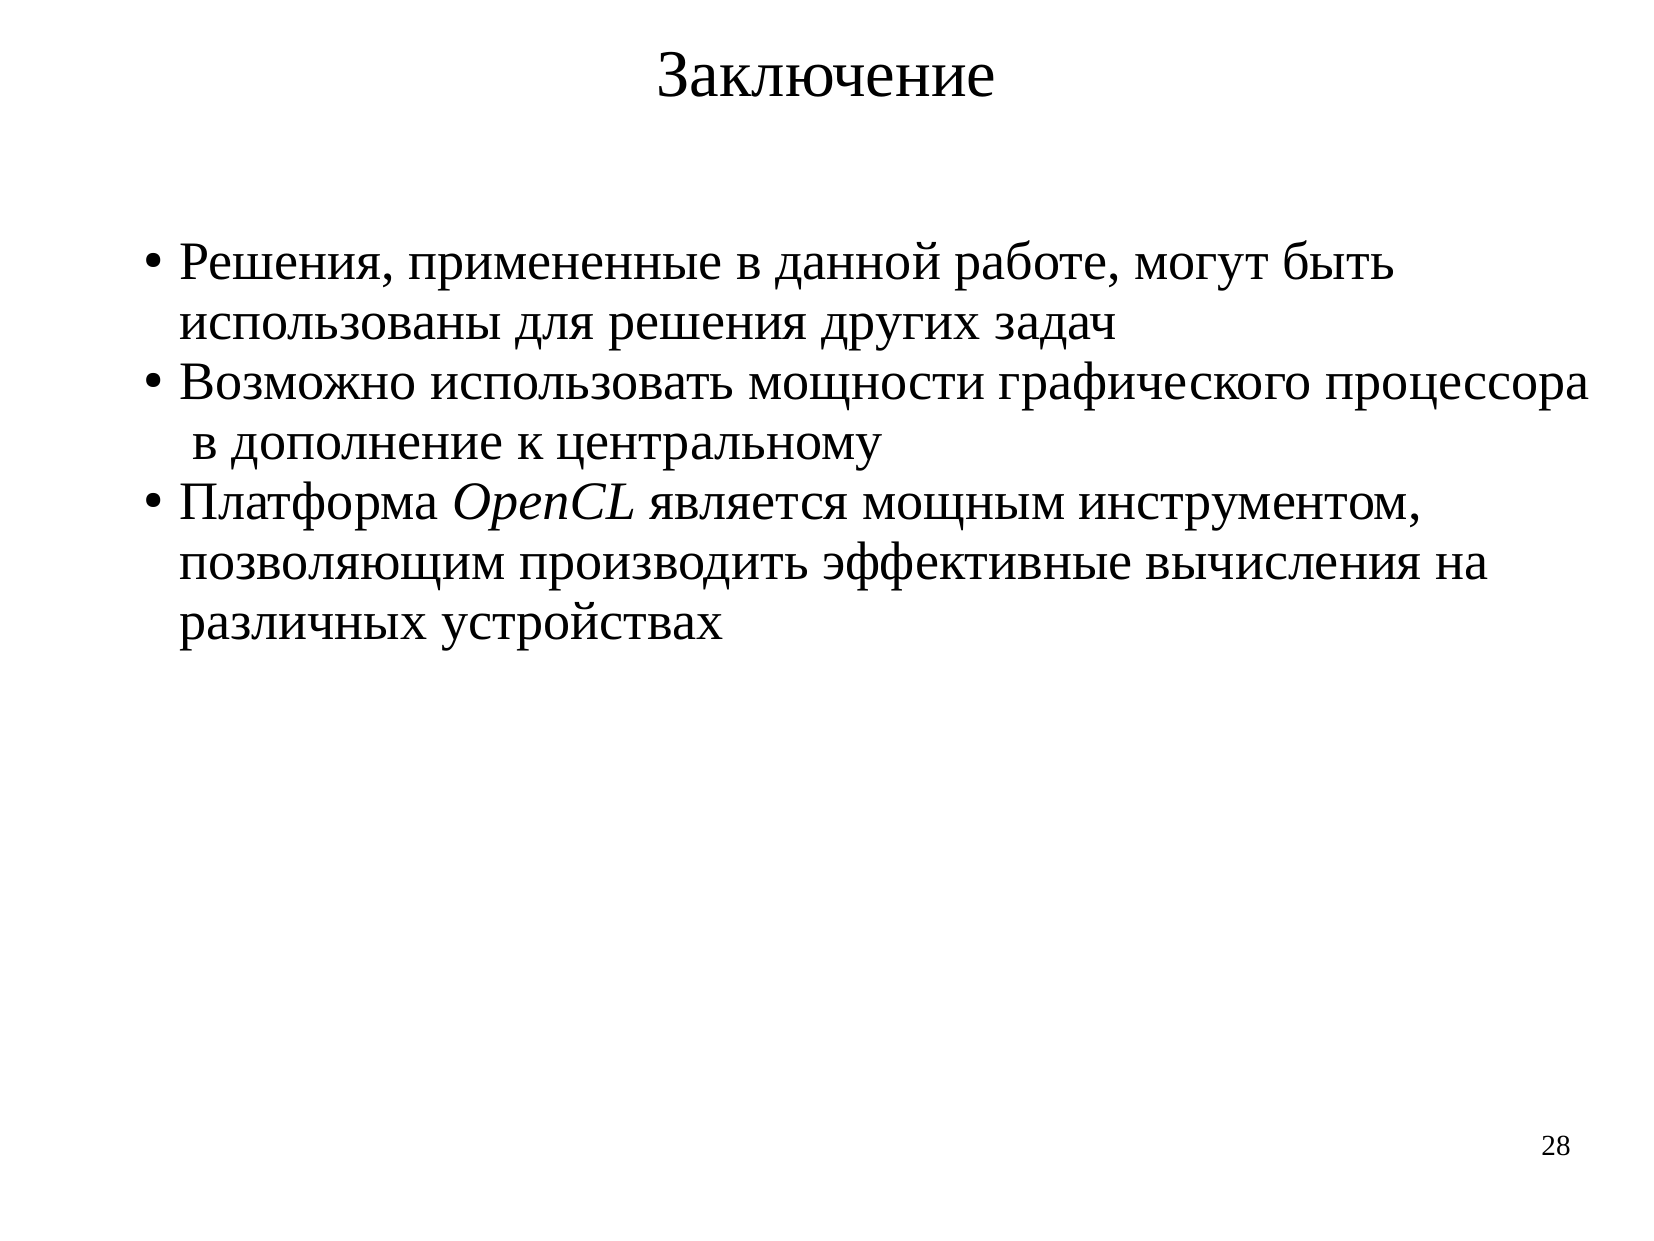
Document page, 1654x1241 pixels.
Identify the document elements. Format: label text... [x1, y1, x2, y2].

text_box Решения, примененные в данной работе, могут быть использованы для решения других задач Возможно использовать мощности графического процессора в дополнение к центральному Платформа OpenCL является мощным инструментом, позволяющим производить эффективные вычисления на различных устройствах [128, 224, 1606, 667]
text_box Заключение [641, 29, 1012, 119]
